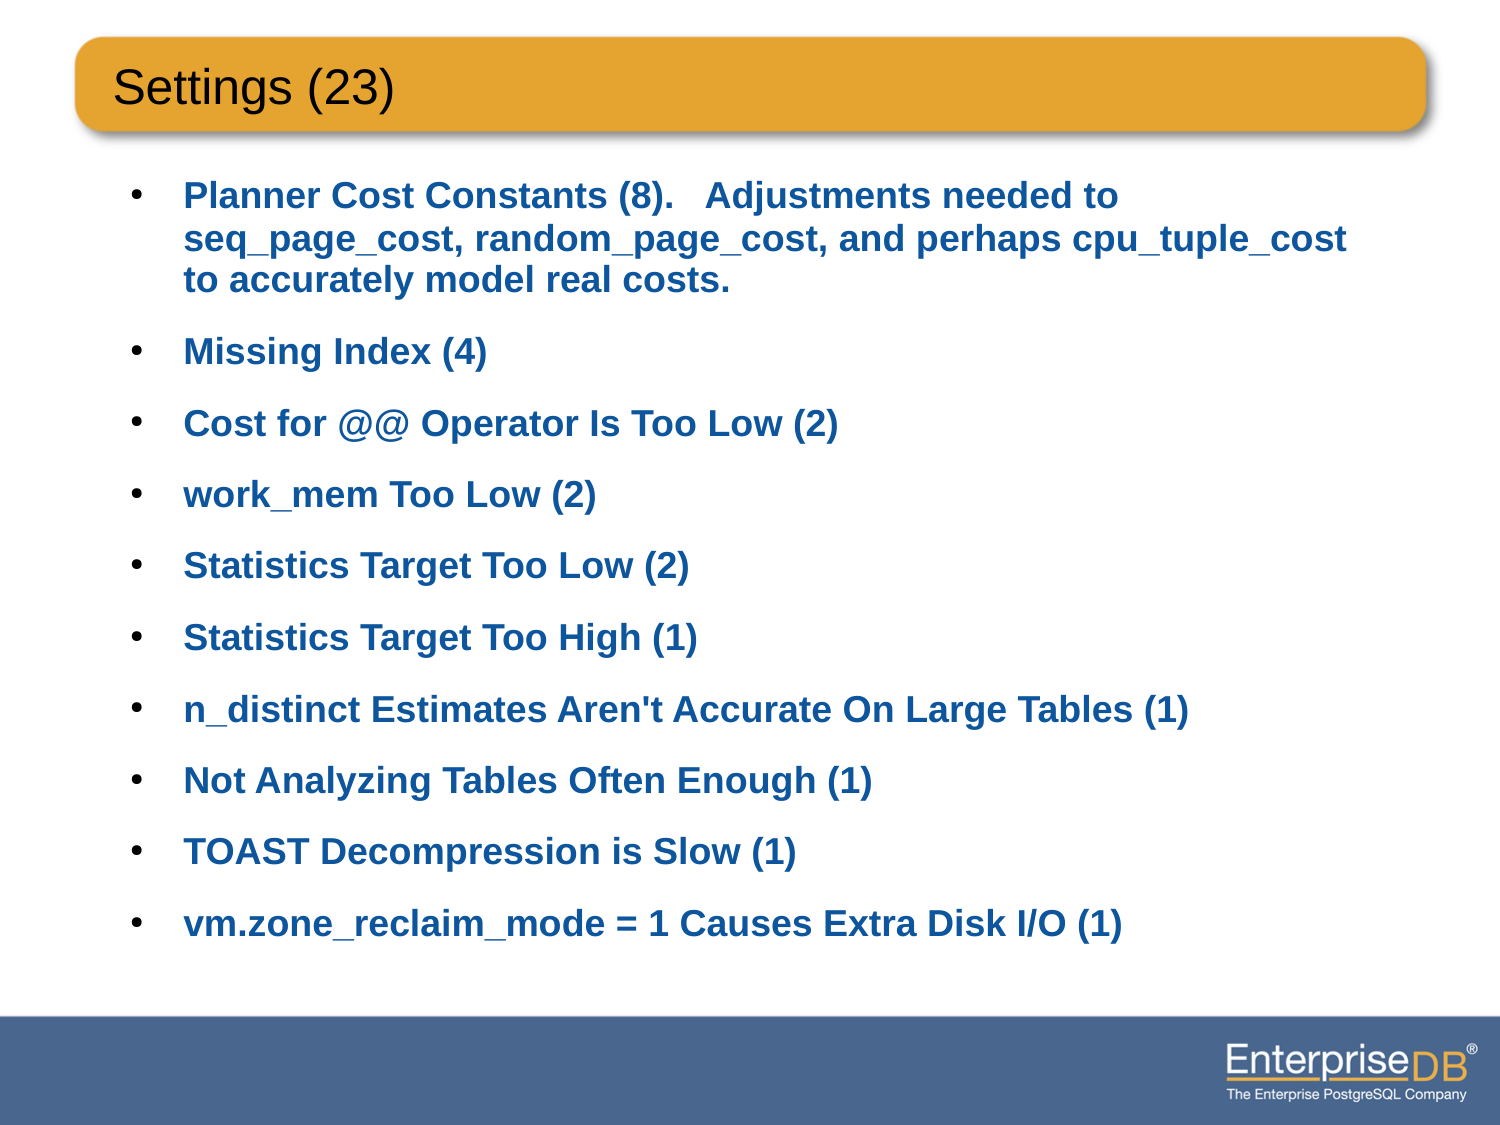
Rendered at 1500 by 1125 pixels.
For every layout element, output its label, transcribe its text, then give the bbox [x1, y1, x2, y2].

title Settings (23) [112, 37, 1388, 138]
picture [0, 0, 1500, 1125]
list Planner Cost Constants (8). Adjustments needed to seq_page_cost, random_page_cost, and perhaps cpu_tuple_cost to accurately model real costs. Missing Index (4) Cost for @@ Operator Is Too Low (2) work_mem Too Low (2) Statistics Target Too Low (2) Statistics Target Too High (1) n_distinct Estimates Aren't Accurate On Large Tables (1) Not Analyzing Tables Often Enough (1) TOAST Decompression is Slow (1) vm.zone_reclaim_mode = 1 Causes Extra Disk I/O (1) [112, 174, 1388, 948]
